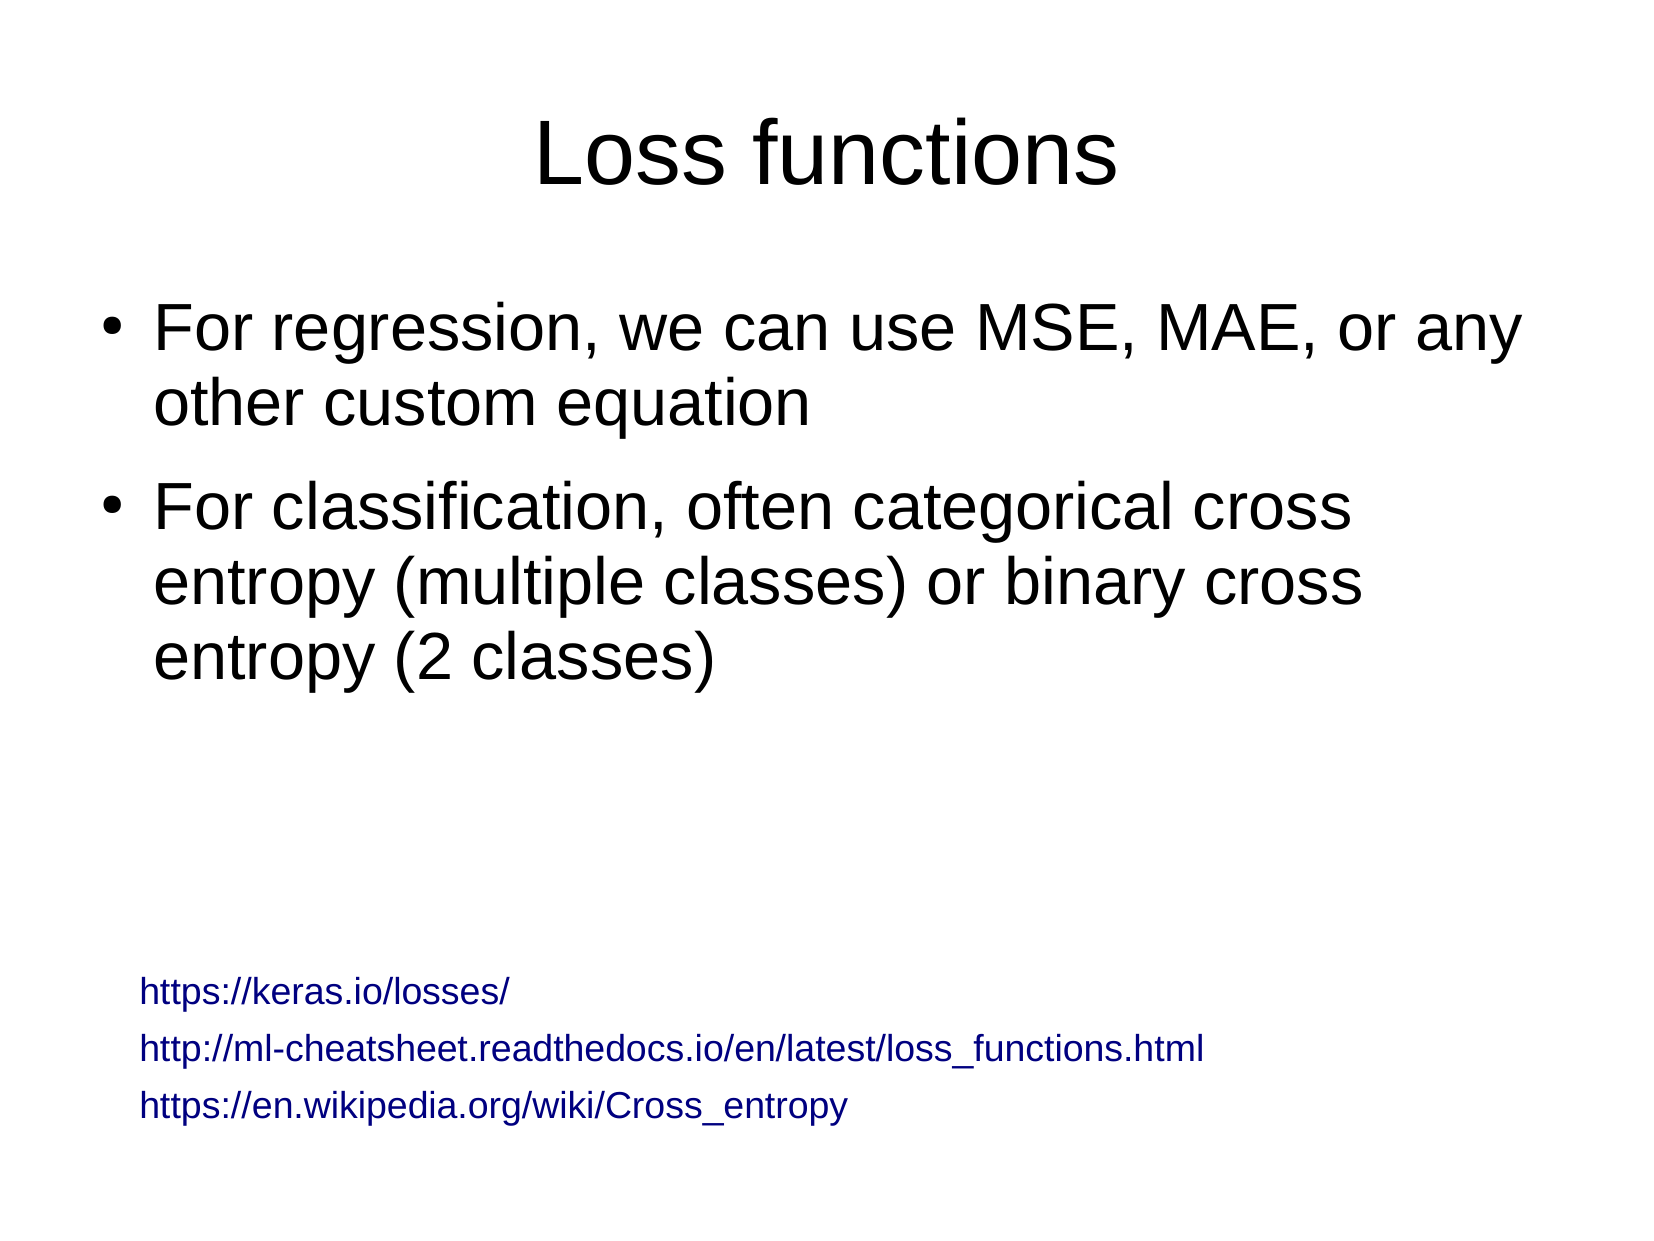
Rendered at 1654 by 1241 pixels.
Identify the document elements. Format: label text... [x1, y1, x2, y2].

title Loss functions [82, 49, 1571, 257]
list For regression, we can use MSE, MAE, or any other custom equation For classification, often categorical cross entropy (multiple classes) or binary cross entropy (2 classes) [82, 290, 1571, 1010]
text_box http://ml-cheatsheet.readthedocs.io/en/latest/loss_functions.html [124, 1020, 1220, 1077]
text_box https://en.wikipedia.org/wiki/Cross_entropy [124, 1076, 864, 1134]
text_box https://keras.io/losses/ [124, 963, 526, 1020]
